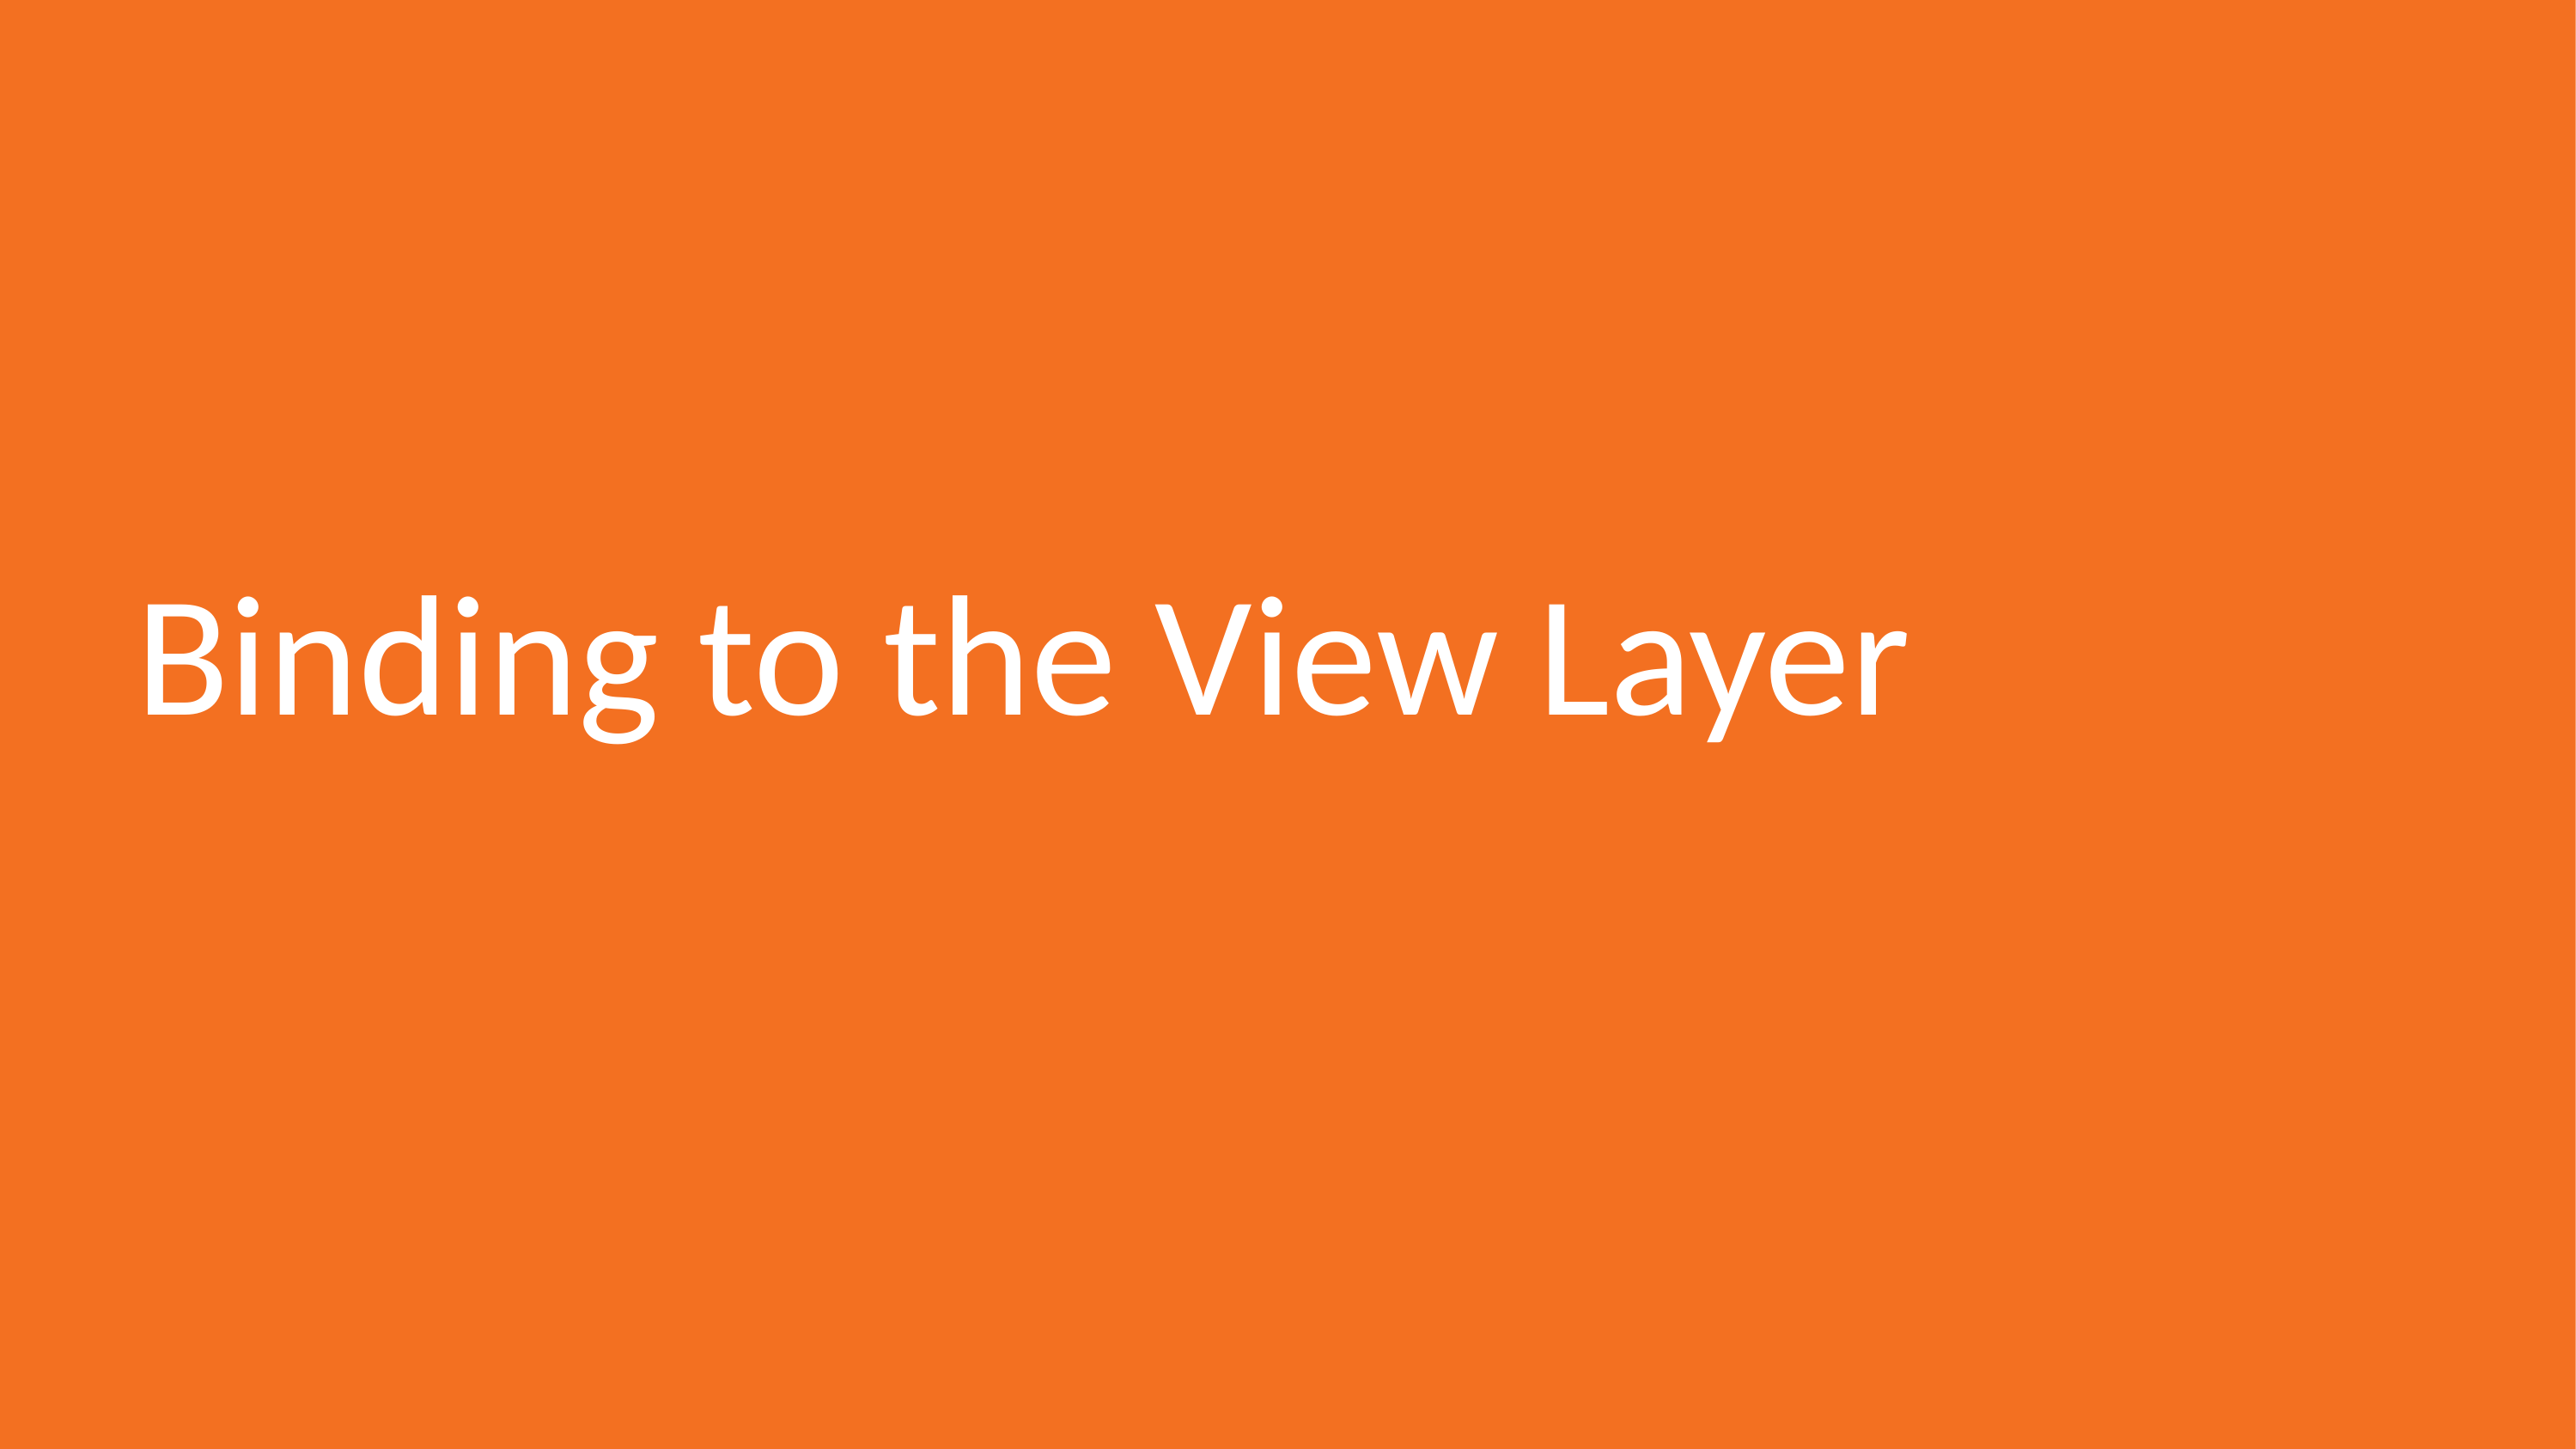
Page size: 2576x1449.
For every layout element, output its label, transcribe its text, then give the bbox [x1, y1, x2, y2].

title Binding to the View Layer [110, 512, 2427, 776]
